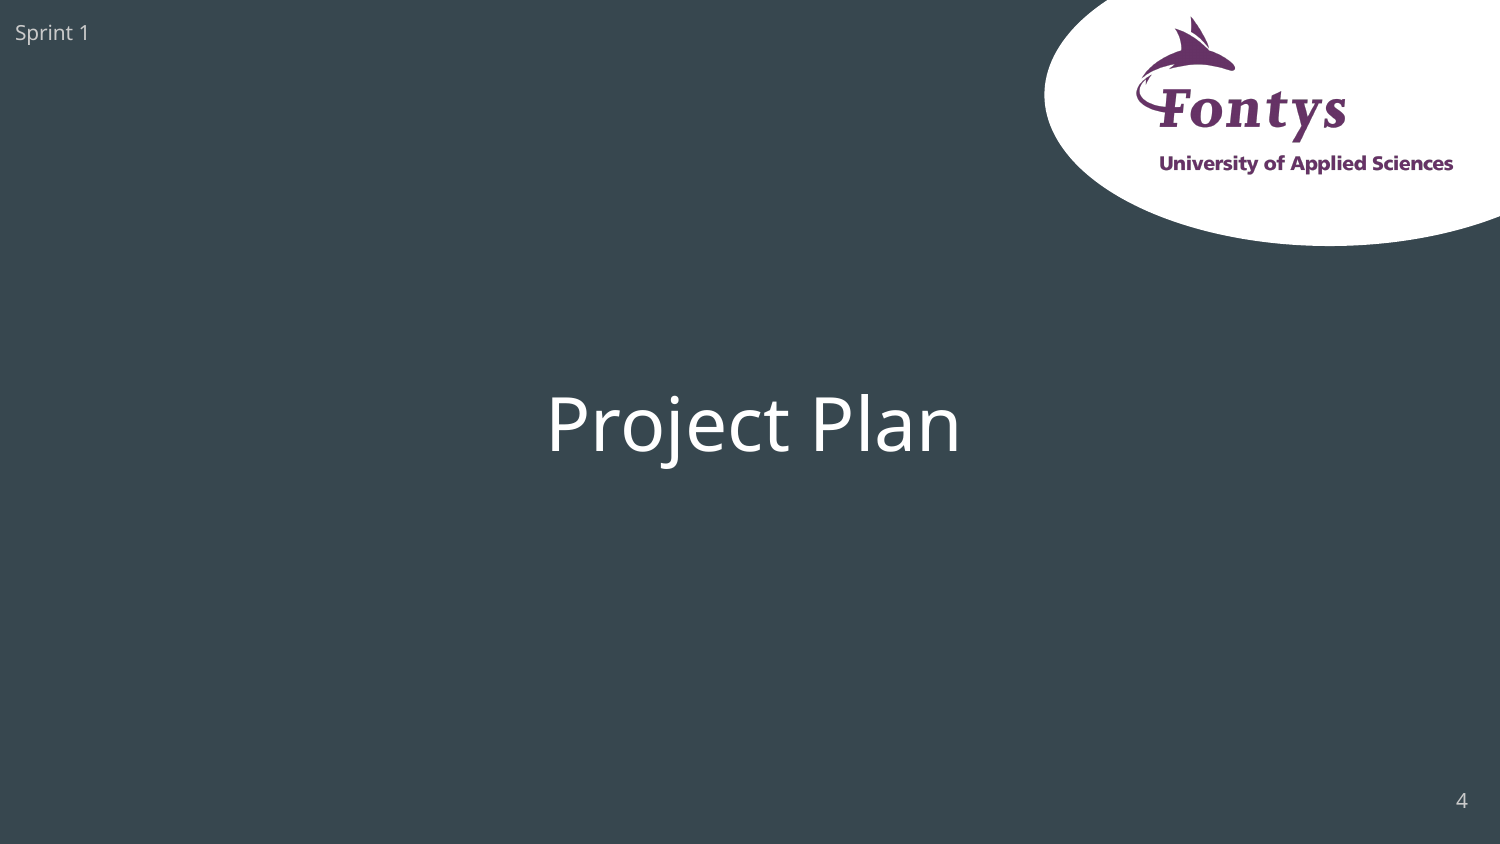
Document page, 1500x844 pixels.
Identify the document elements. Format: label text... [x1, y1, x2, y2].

slide_number Sprint 1 [0, 0, 307, 65]
picture [1133, 13, 1456, 177]
text_box [1045, 0, 1500, 246]
title Project Plan [110, 351, 1399, 493]
slide_number <number> [1392, 767, 1483, 833]
